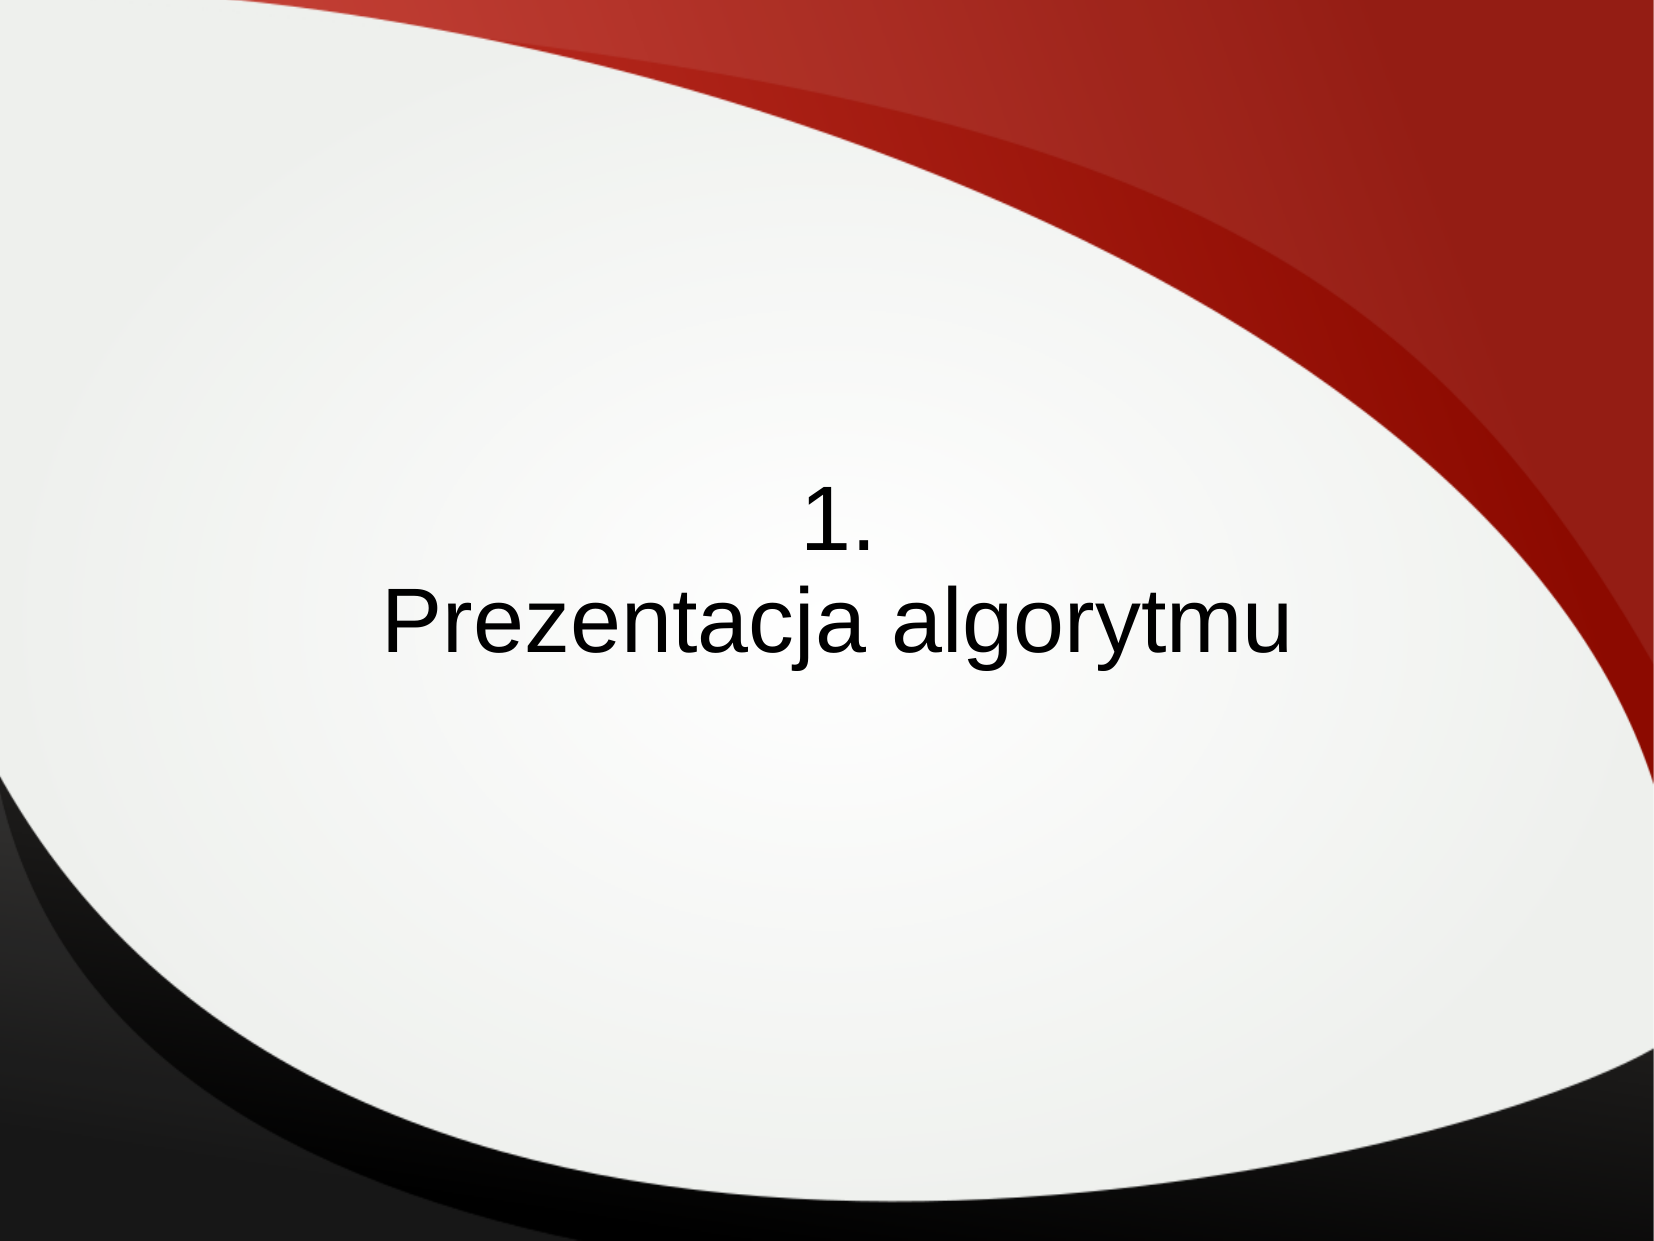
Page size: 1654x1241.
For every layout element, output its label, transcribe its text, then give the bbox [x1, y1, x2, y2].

title 1. Prezentacja algorytmu [94, 466, 1583, 674]
picture [0, 0, 1654, 1241]
